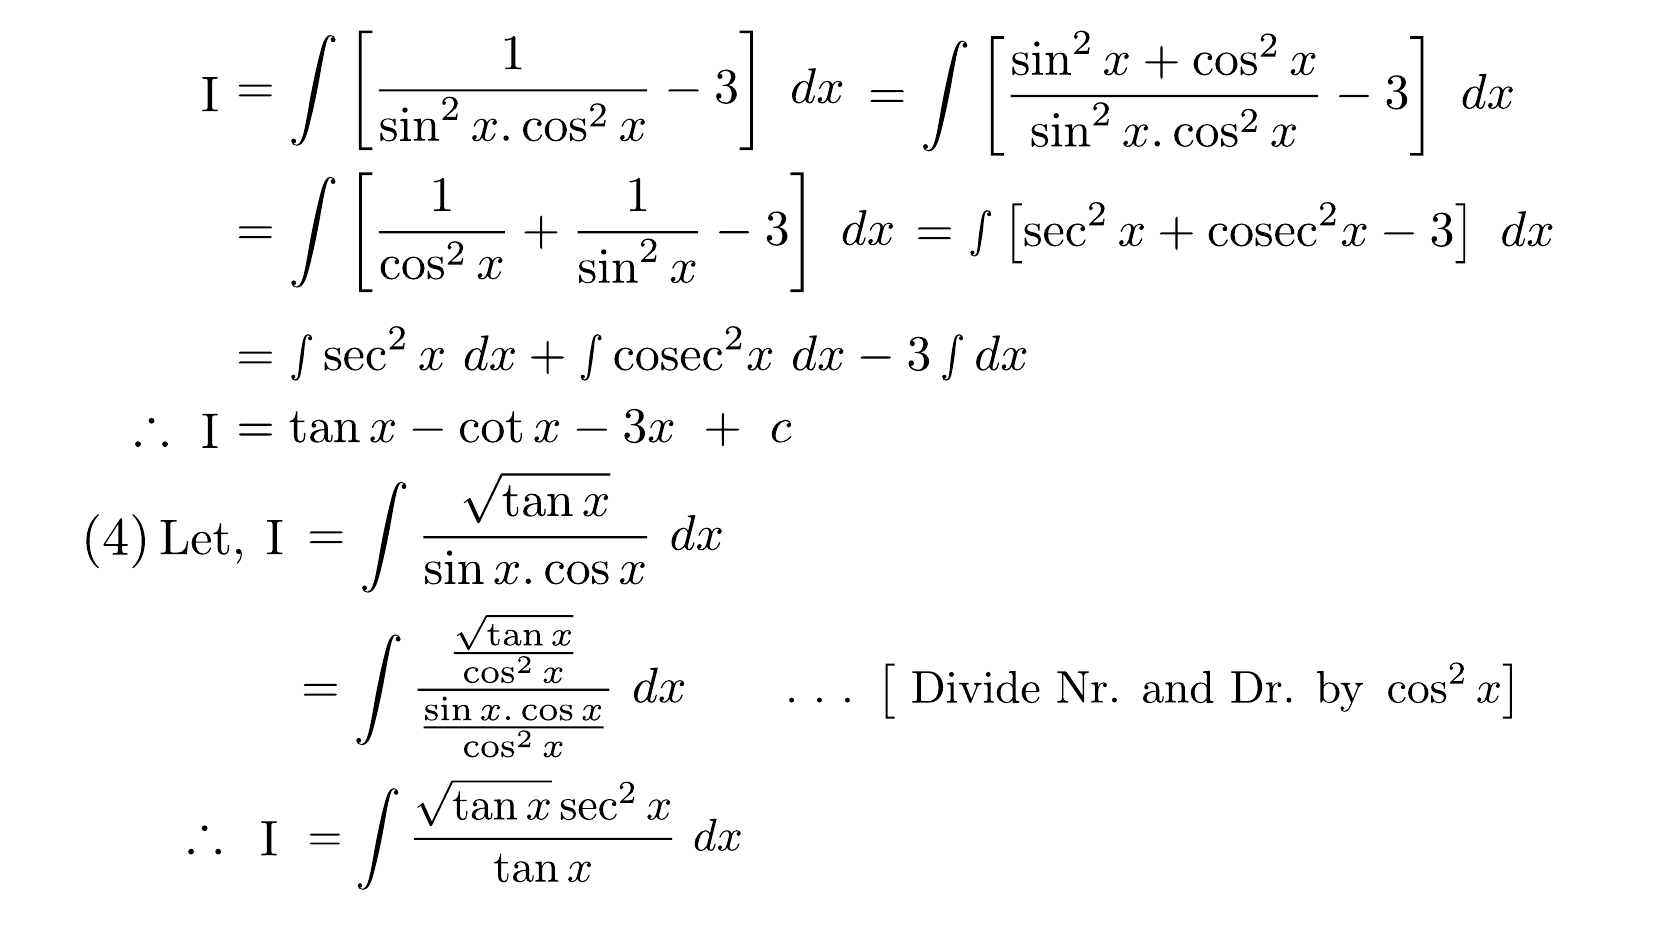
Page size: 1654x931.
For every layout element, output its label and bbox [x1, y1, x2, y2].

text_box [787, 662, 1512, 719]
text_box [917, 202, 1553, 264]
text_box [160, 520, 242, 564]
text_box [202, 77, 218, 112]
text_box [238, 30, 843, 151]
text_box [238, 326, 1027, 381]
text_box [309, 473, 722, 593]
text_box [261, 821, 277, 856]
title [47, 37, 1607, 886]
text_box [83, 514, 145, 569]
text_box [188, 825, 222, 855]
text_box [135, 417, 168, 448]
text_box [202, 413, 218, 448]
text_box [870, 30, 1513, 156]
text_box [309, 780, 741, 890]
text_box [267, 520, 283, 555]
text_box [238, 408, 792, 447]
text_box [238, 172, 894, 293]
text_box [303, 615, 685, 758]
